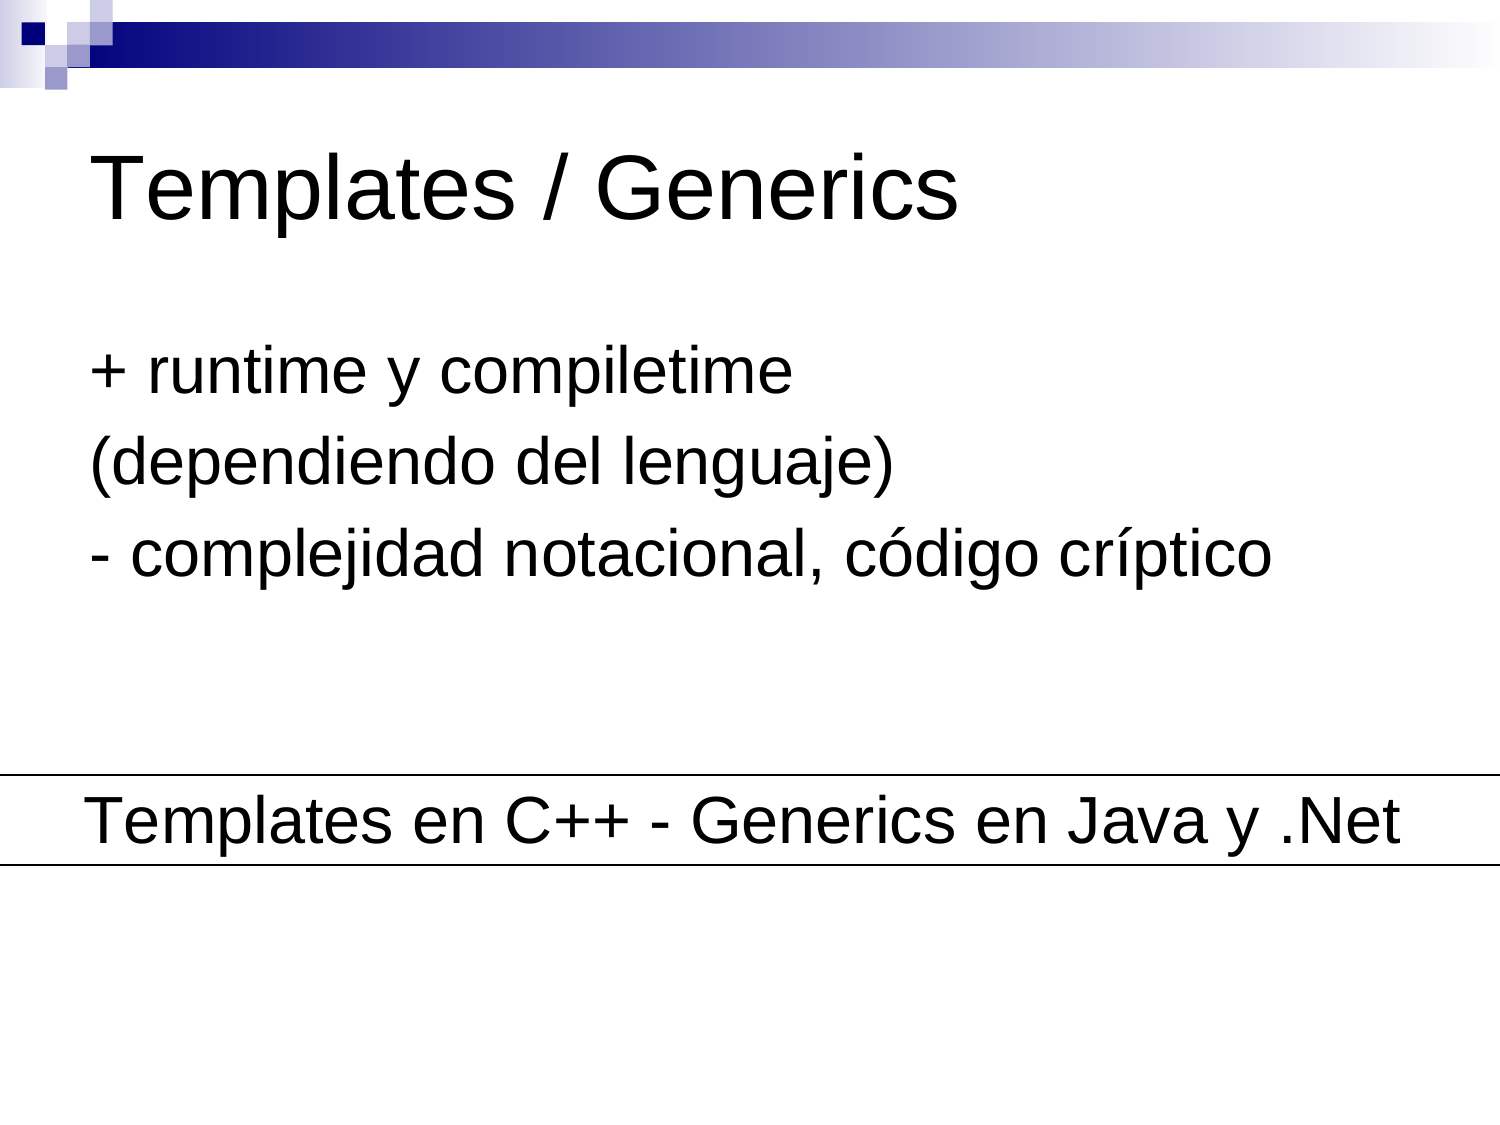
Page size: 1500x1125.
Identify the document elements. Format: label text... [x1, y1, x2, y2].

list + runtime y compiletime (dependiendo del lenguaje) - complejidad notacional, código críptico [75, 324, 1426, 638]
title Templates / Generics [75, 75, 1426, 301]
text_box Templates en C++ - Generics en Java y .Net [0, 774, 1500, 866]
